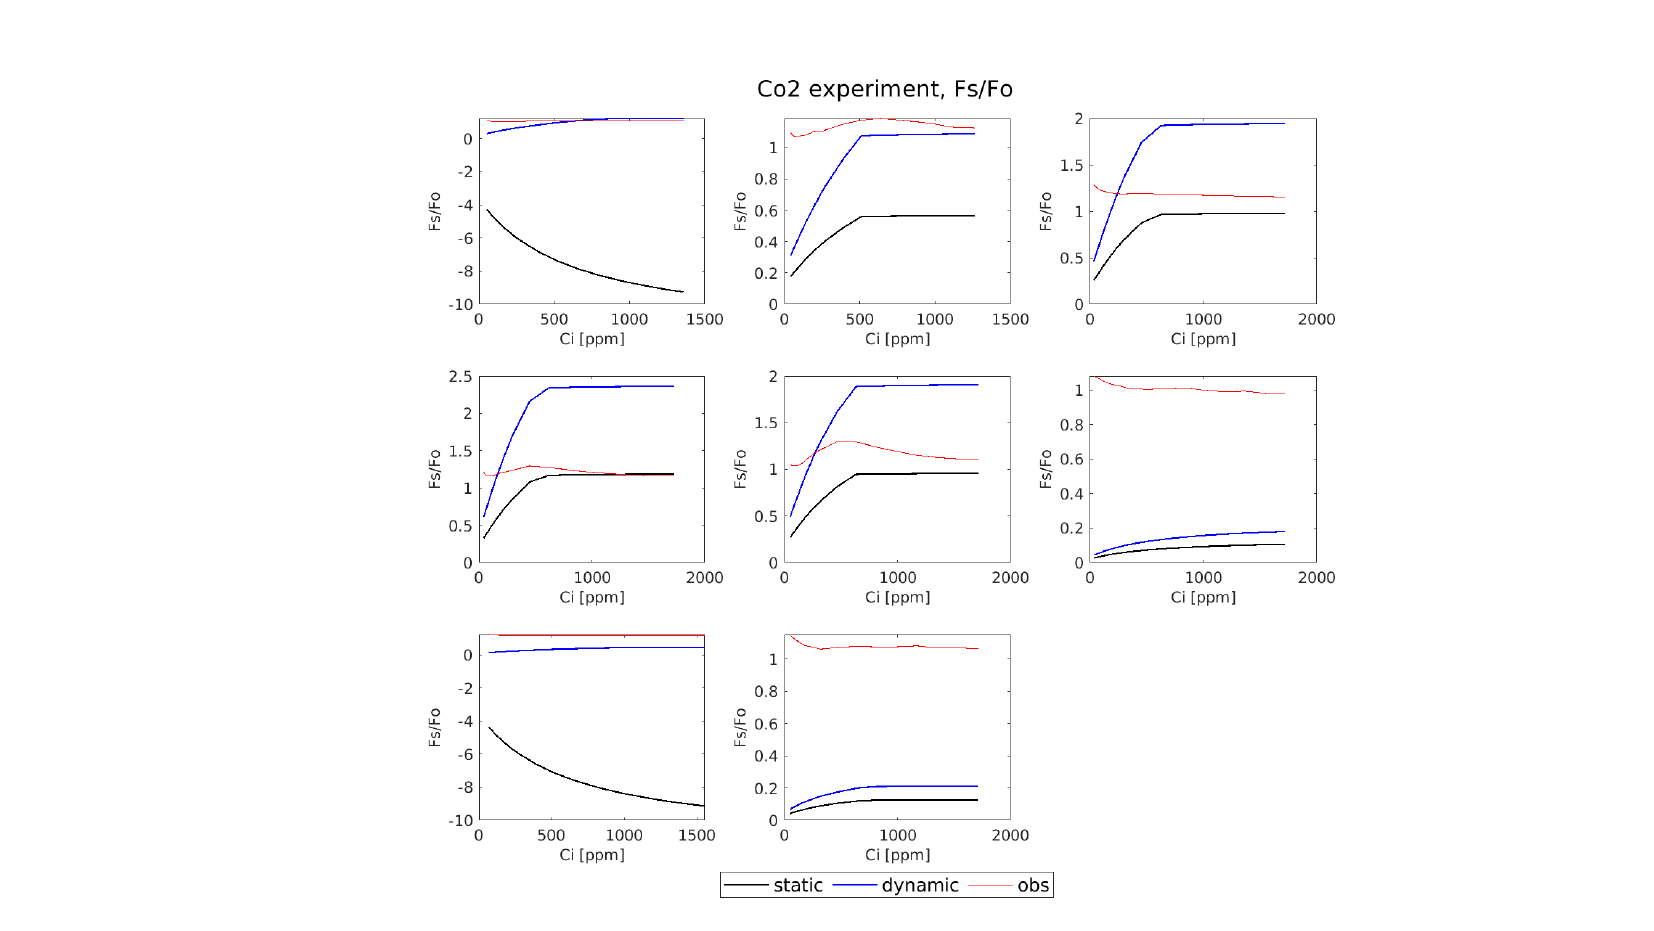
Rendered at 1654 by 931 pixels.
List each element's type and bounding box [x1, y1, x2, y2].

picture [337, 44, 1426, 915]
